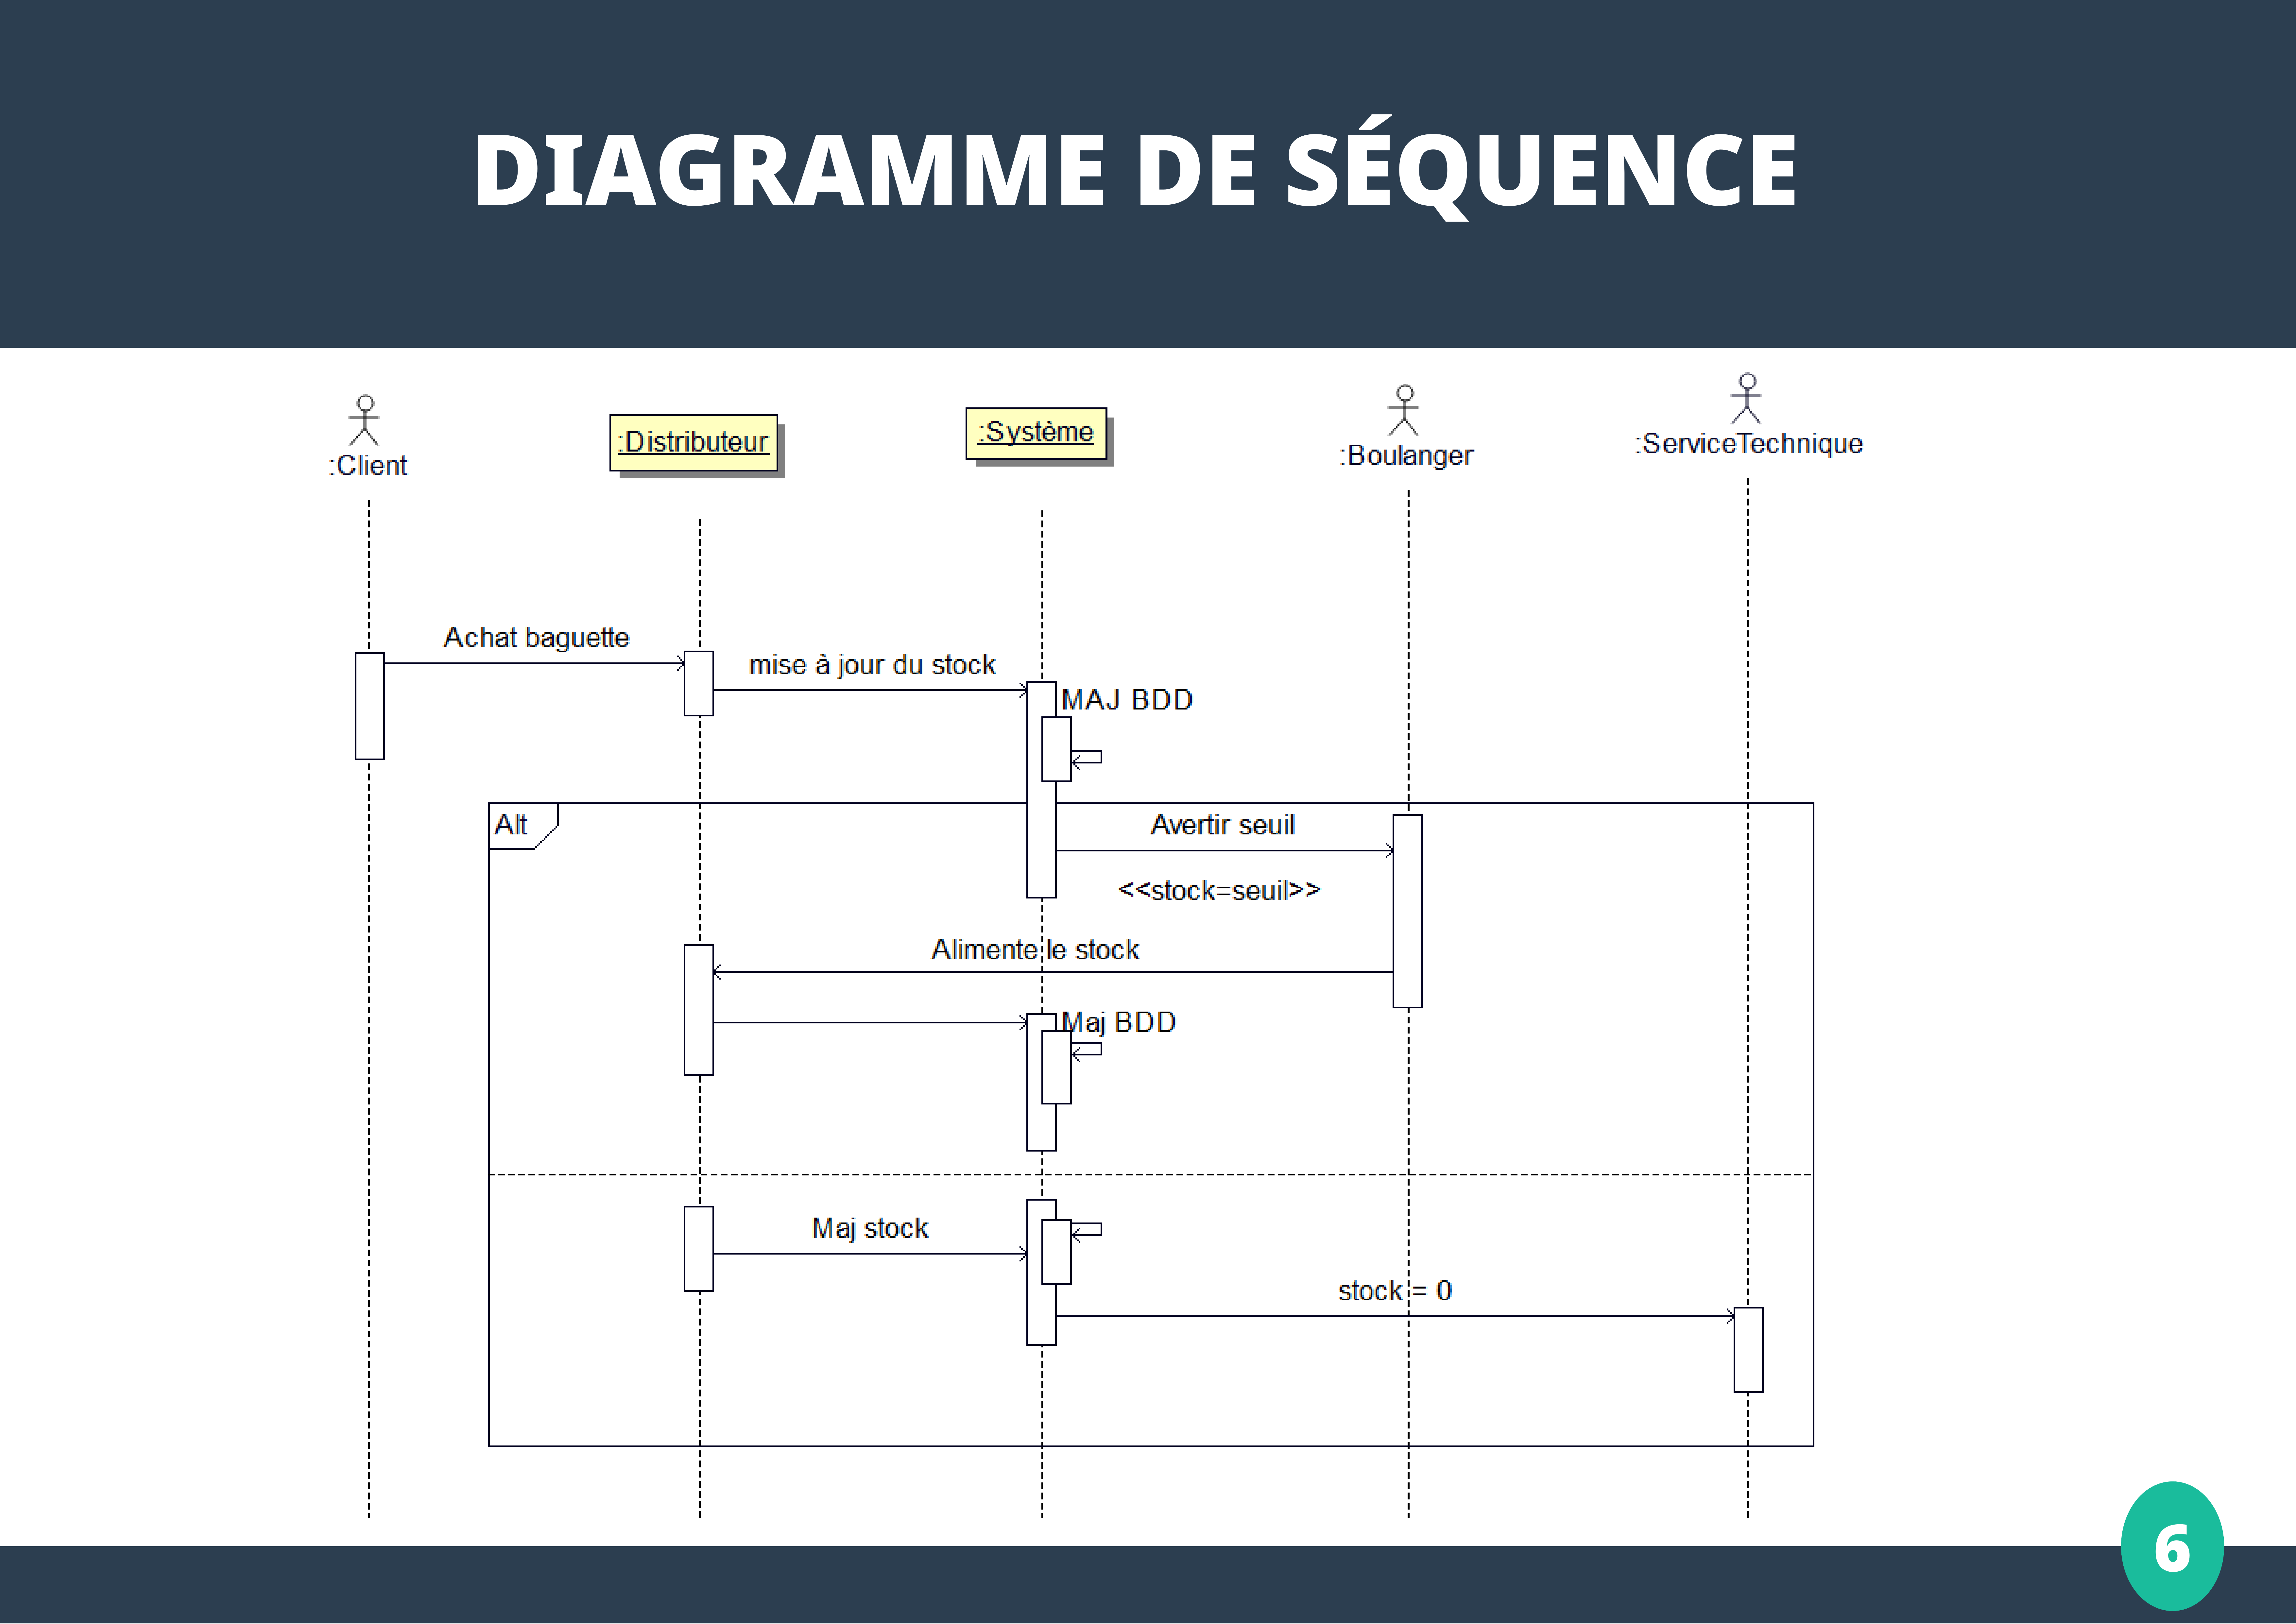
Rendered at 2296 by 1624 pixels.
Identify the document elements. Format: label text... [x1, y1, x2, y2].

title DIAGRAMME DE SÉQUENCE [82, 64, 2214, 270]
picture [281, 357, 2015, 1518]
